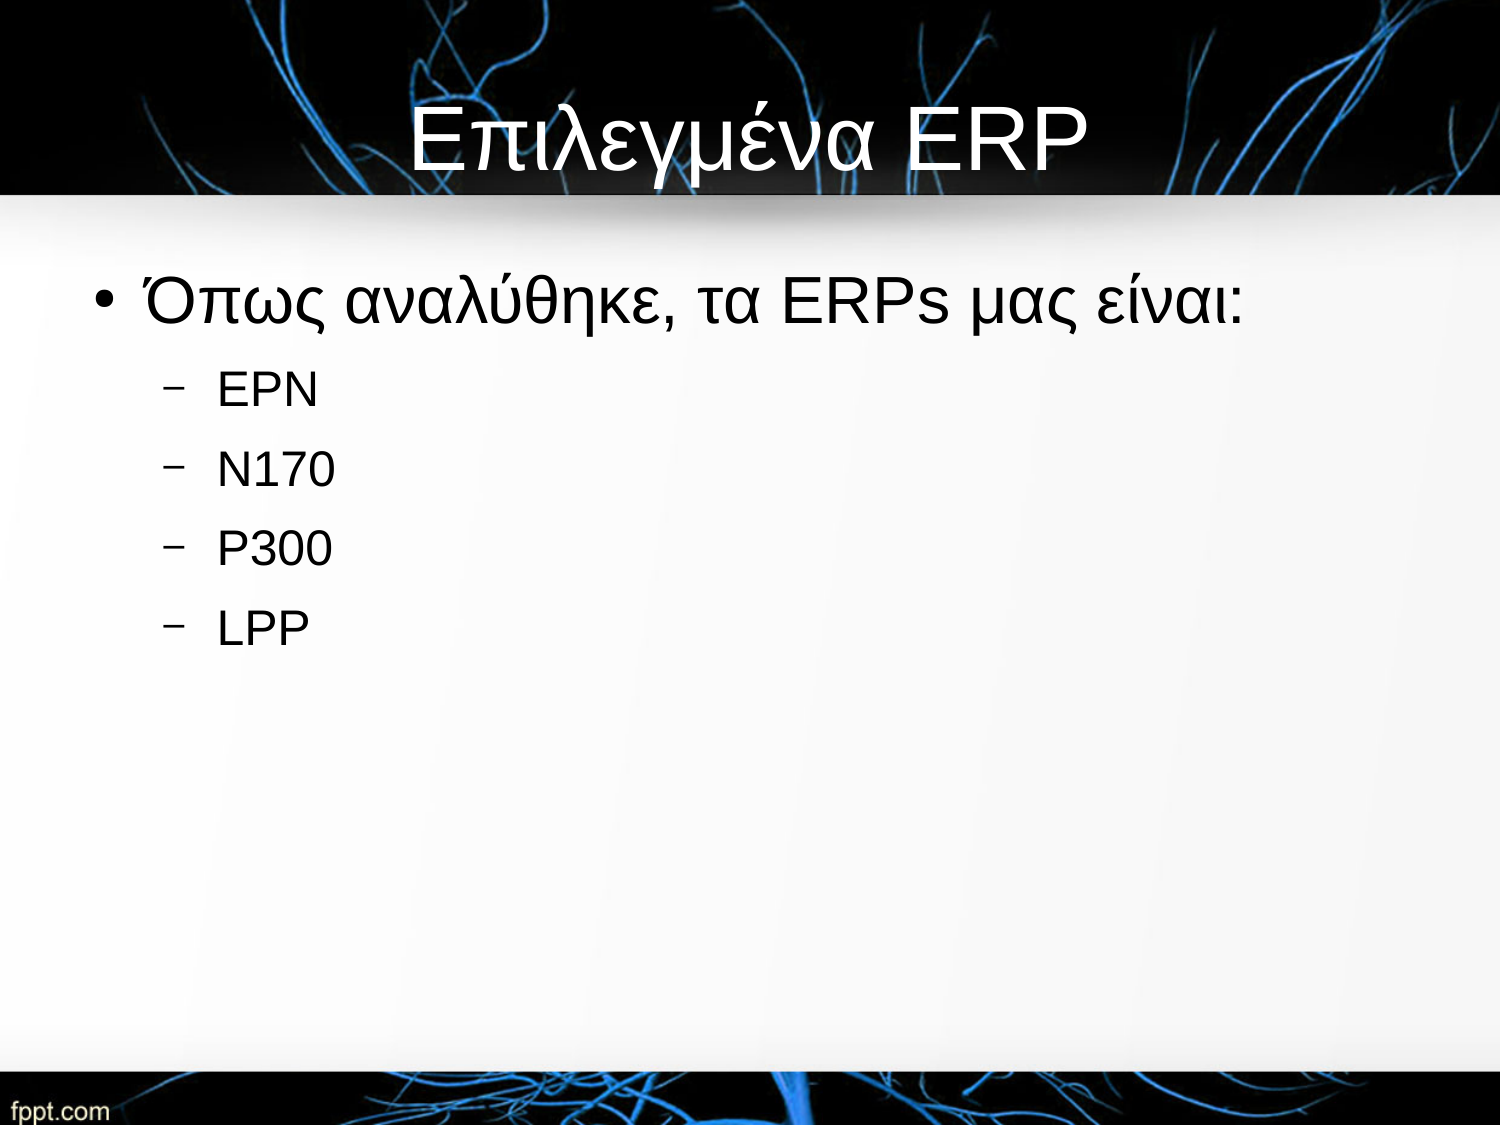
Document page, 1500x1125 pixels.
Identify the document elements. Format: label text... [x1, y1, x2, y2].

title Επιλεγμένα ERP [75, 45, 1425, 233]
picture [0, 0, 1500, 1125]
list Όπως αναλύθηκε, τα ERPs μας είναι: EPN N170 P300 LPP [75, 263, 1425, 916]
